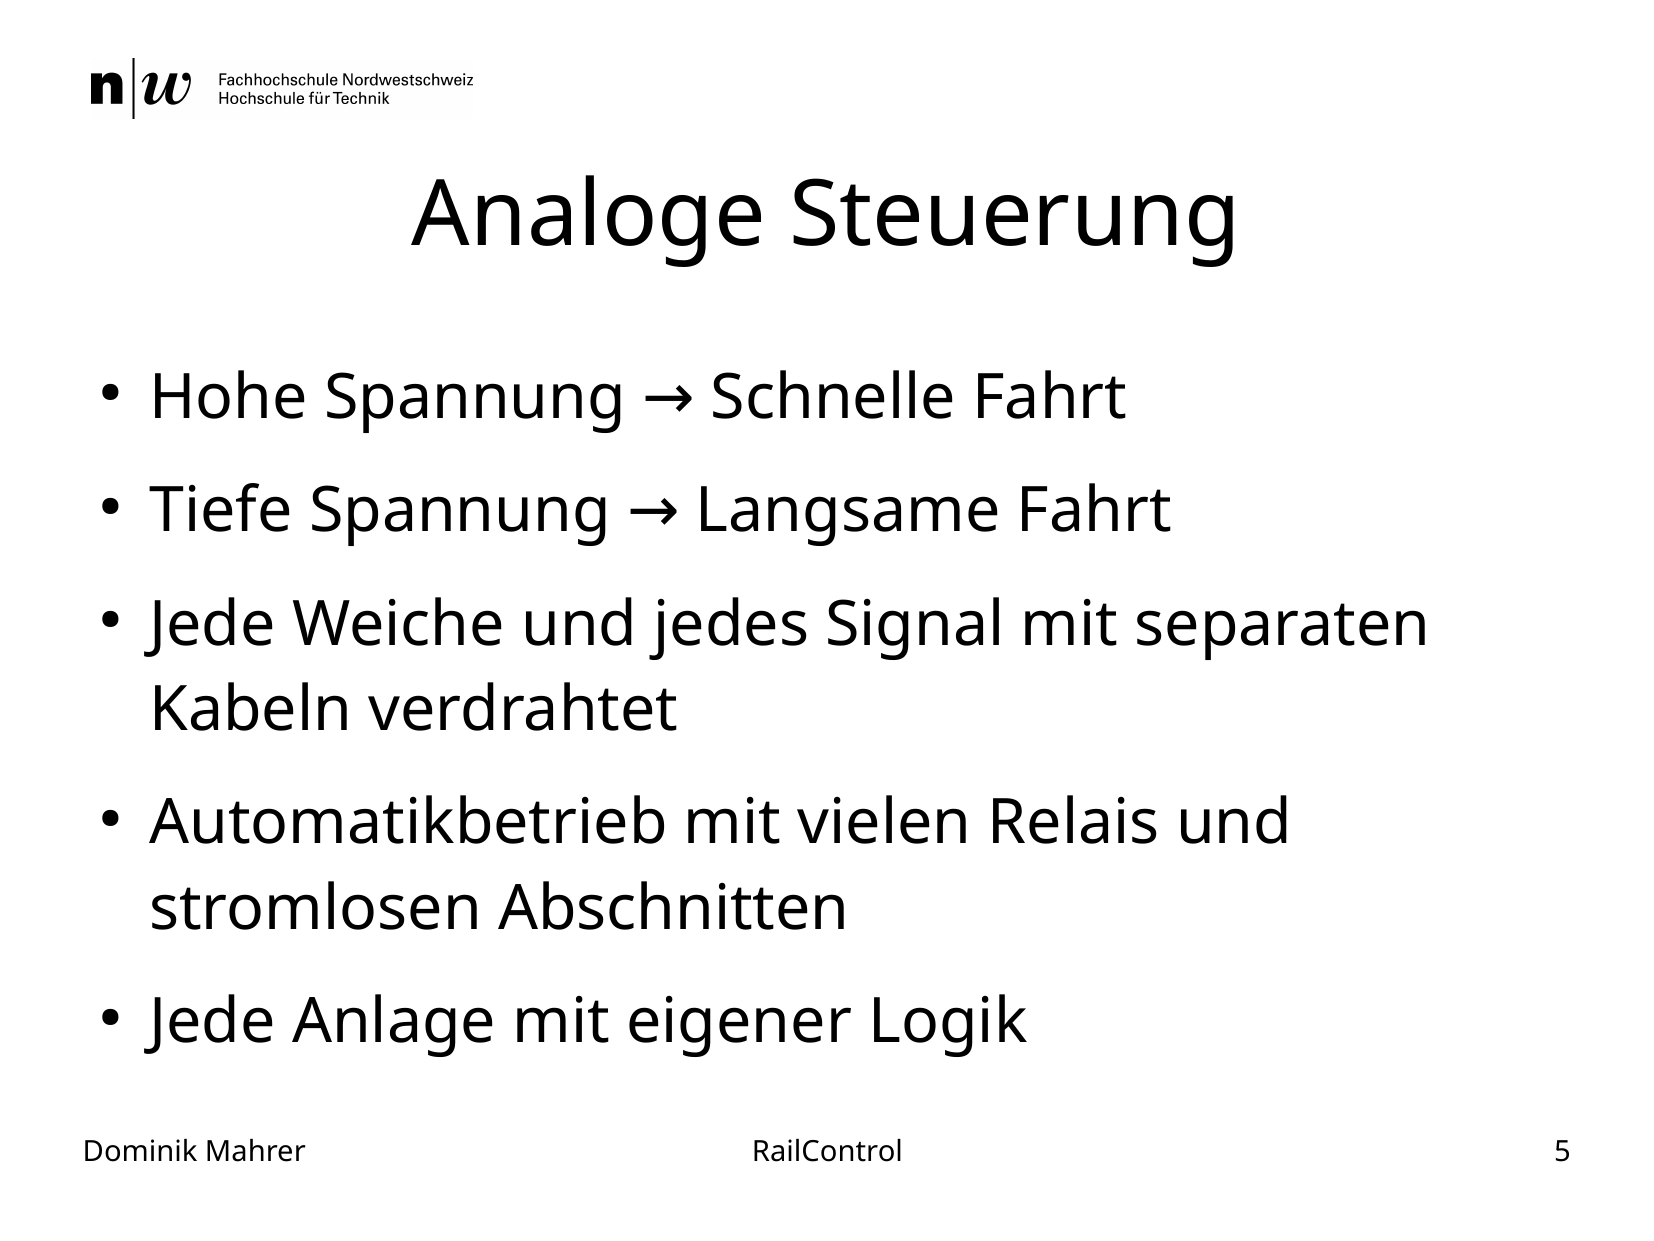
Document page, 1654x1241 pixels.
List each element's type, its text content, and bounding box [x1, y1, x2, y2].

list Hohe Spannung → Schnelle Fahrt Tiefe Spannung → Langsame Fahrt Jede Weiche und jedes Signal mit separaten Kabeln verdrahtet Automatikbetrieb mit vielen Relais und stromlosen Abschnitten Jede Anlage mit eigener Logik [82, 351, 1571, 1063]
title Analoge Steuerung [82, 153, 1571, 267]
picture [91, 58, 473, 119]
